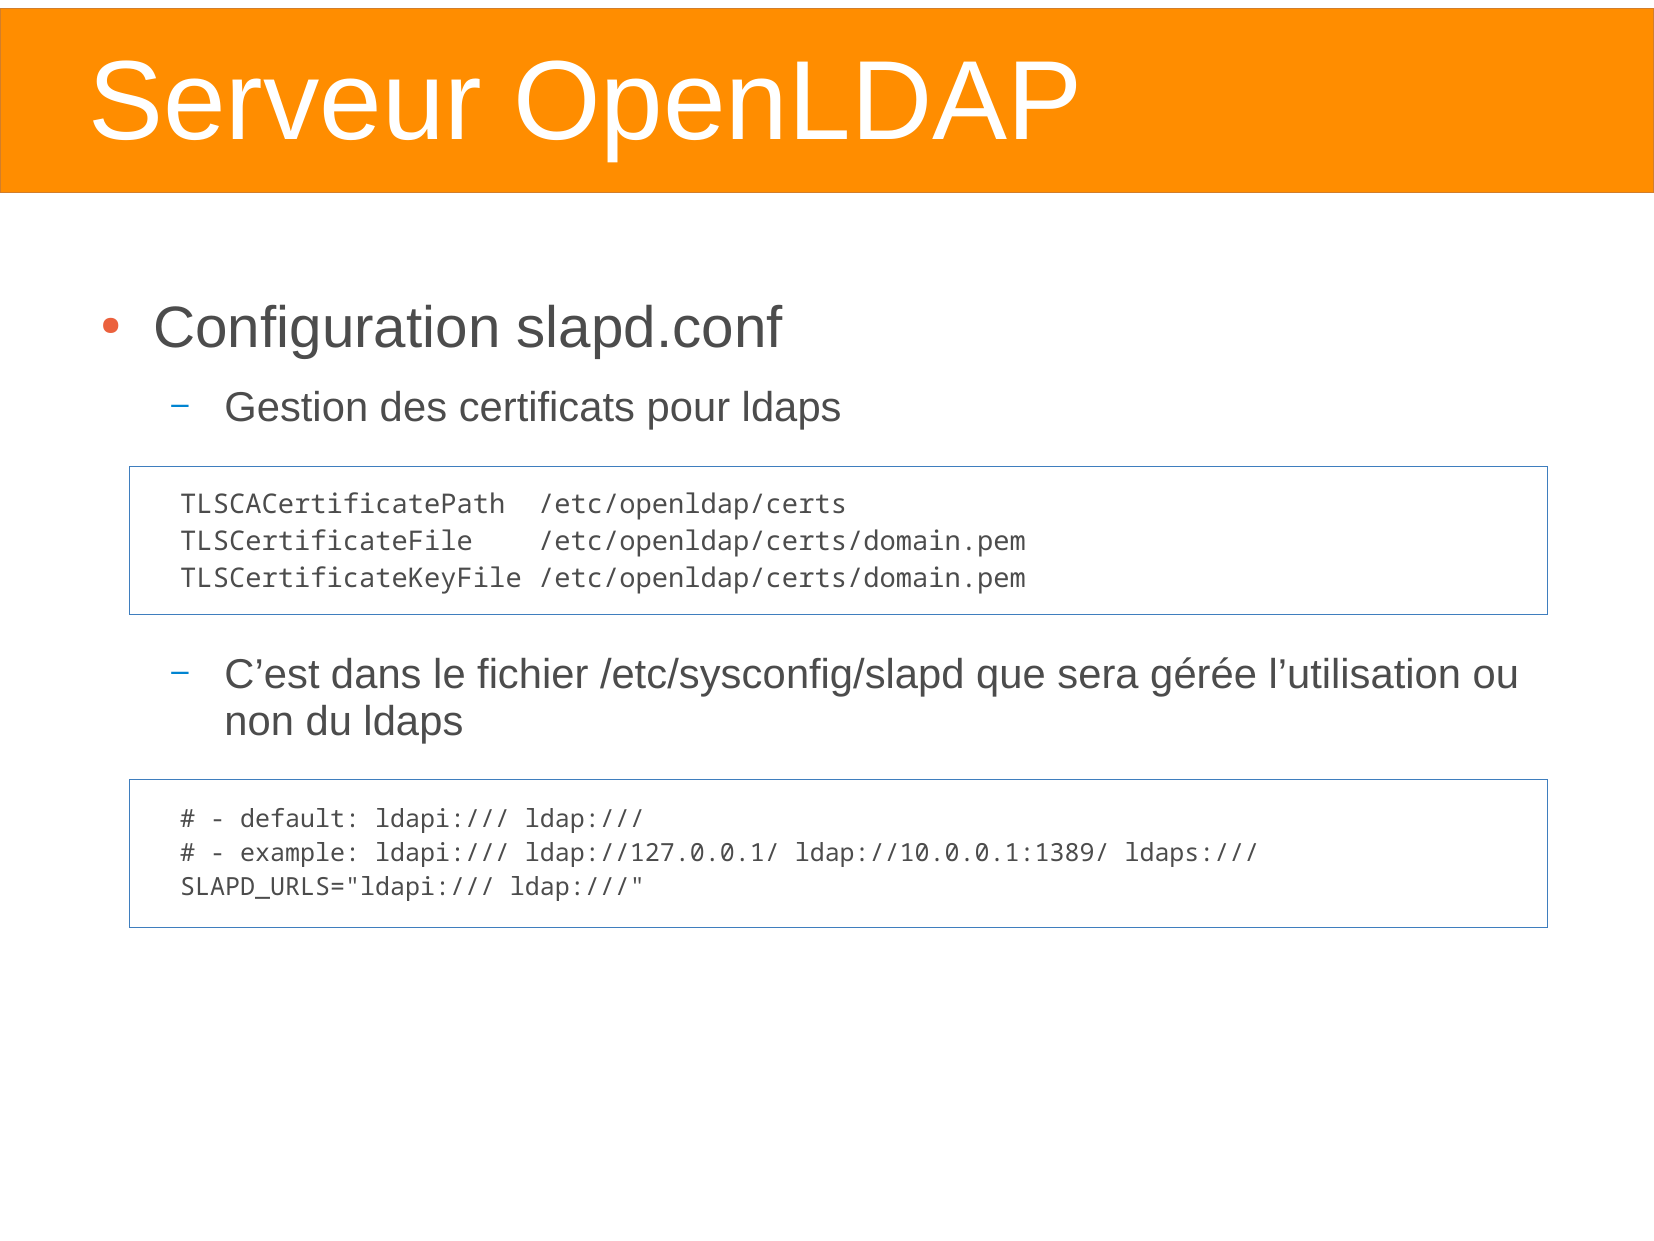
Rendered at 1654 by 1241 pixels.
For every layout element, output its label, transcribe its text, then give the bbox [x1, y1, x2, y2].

title Serveur OpenLDAP [0, 8, 1654, 193]
list Configuration slapd.conf Gestion des certificats pour ldaps C’est dans le fichier /etc/sysconfig/slapd que sera gérée l’utilisation ou non du ldaps [82, 295, 1571, 1182]
text_box # - default: ldapi:/// ldap:/// # - example: ldapi:/// ldap://127.0.0.1/ ldap://10.0.0.1:1389/ ldaps:/// SLAPD_URLS="ldapi:/// ldap:///" [129, 779, 1548, 928]
text_box TLSCACertificatePath /etc/openldap/certs TLSCertificateFile /etc/openldap/certs/domain.pem TLSCertificateKeyFile /etc/openldap/certs/domain.pem [129, 466, 1548, 615]
